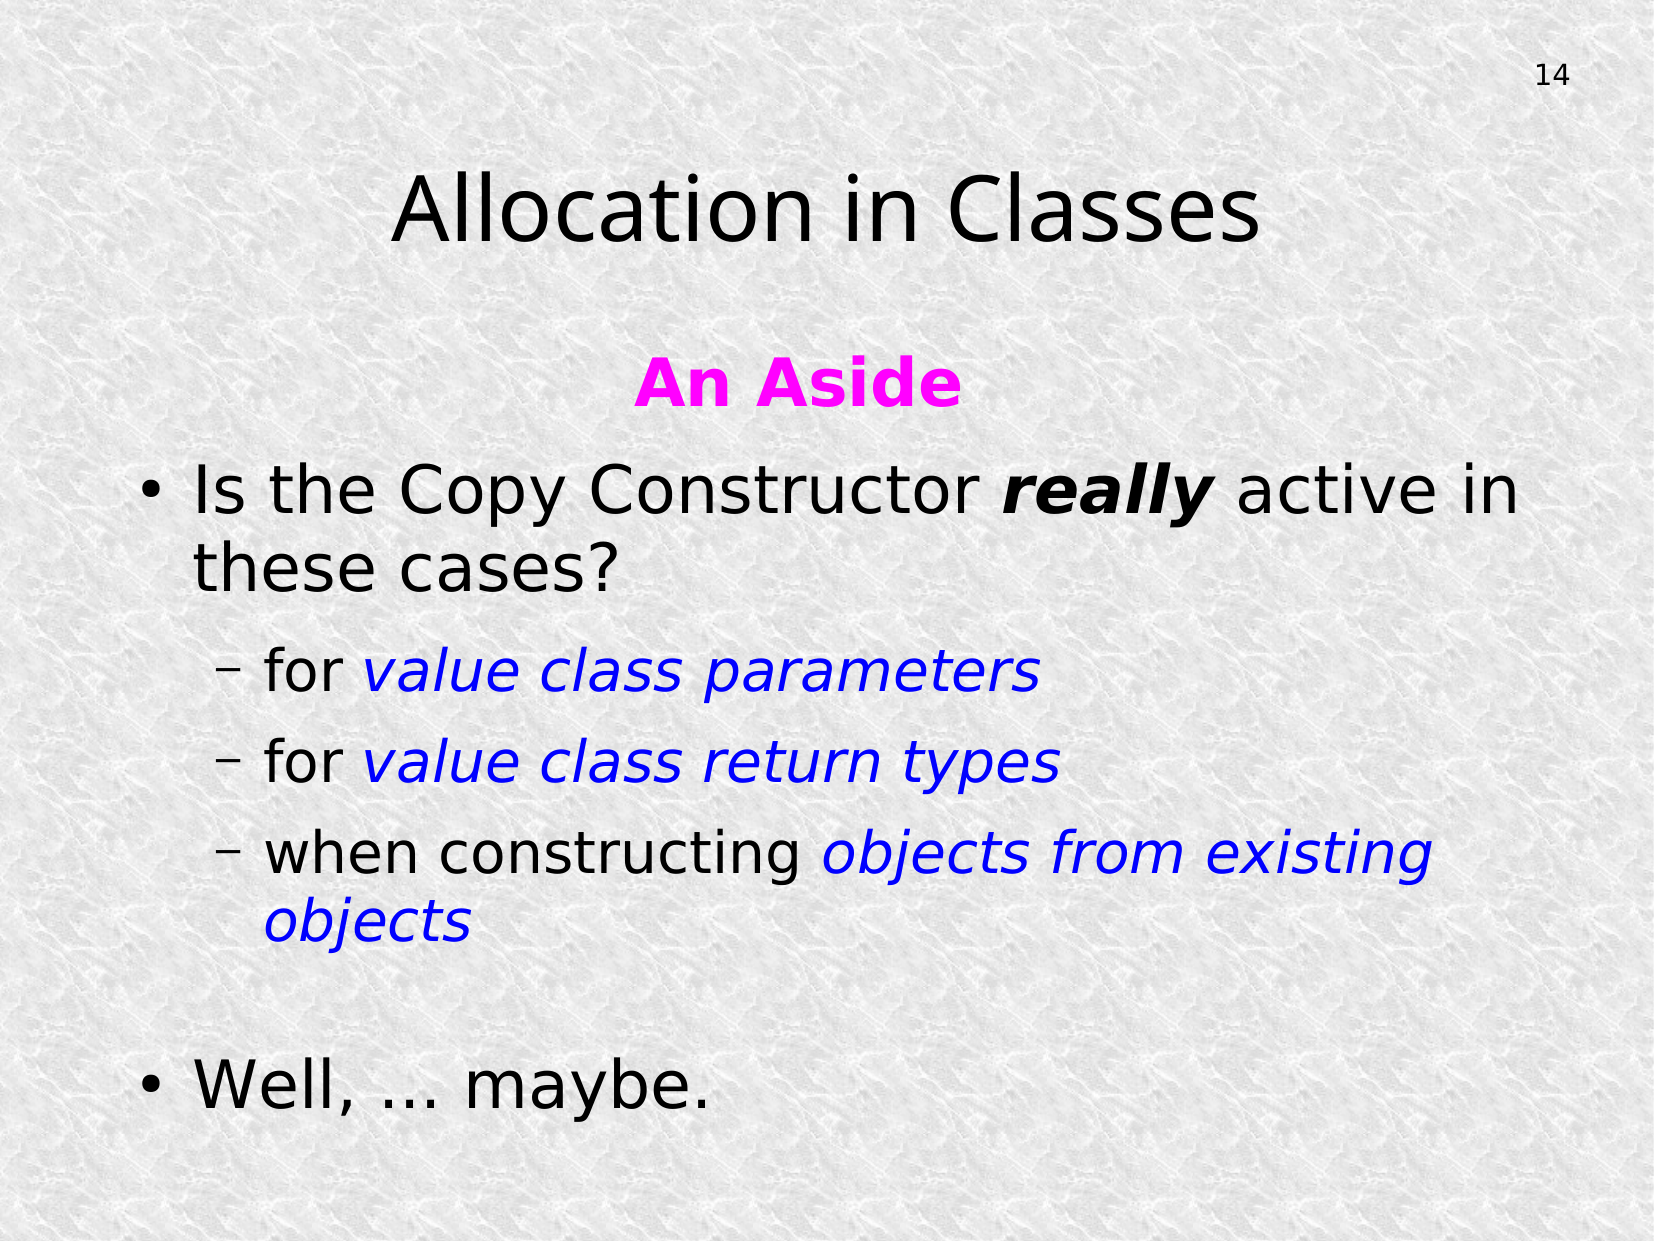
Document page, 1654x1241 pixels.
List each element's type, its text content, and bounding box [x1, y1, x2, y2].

title Allocation in Classes [121, 102, 1534, 311]
list An Aside Is the Copy Constructor really active in these cases? for value class parameters for value class return types when constructing objects from existing objects Well, ... maybe. [121, 344, 1534, 1127]
picture [0, 0, 1654, 1241]
